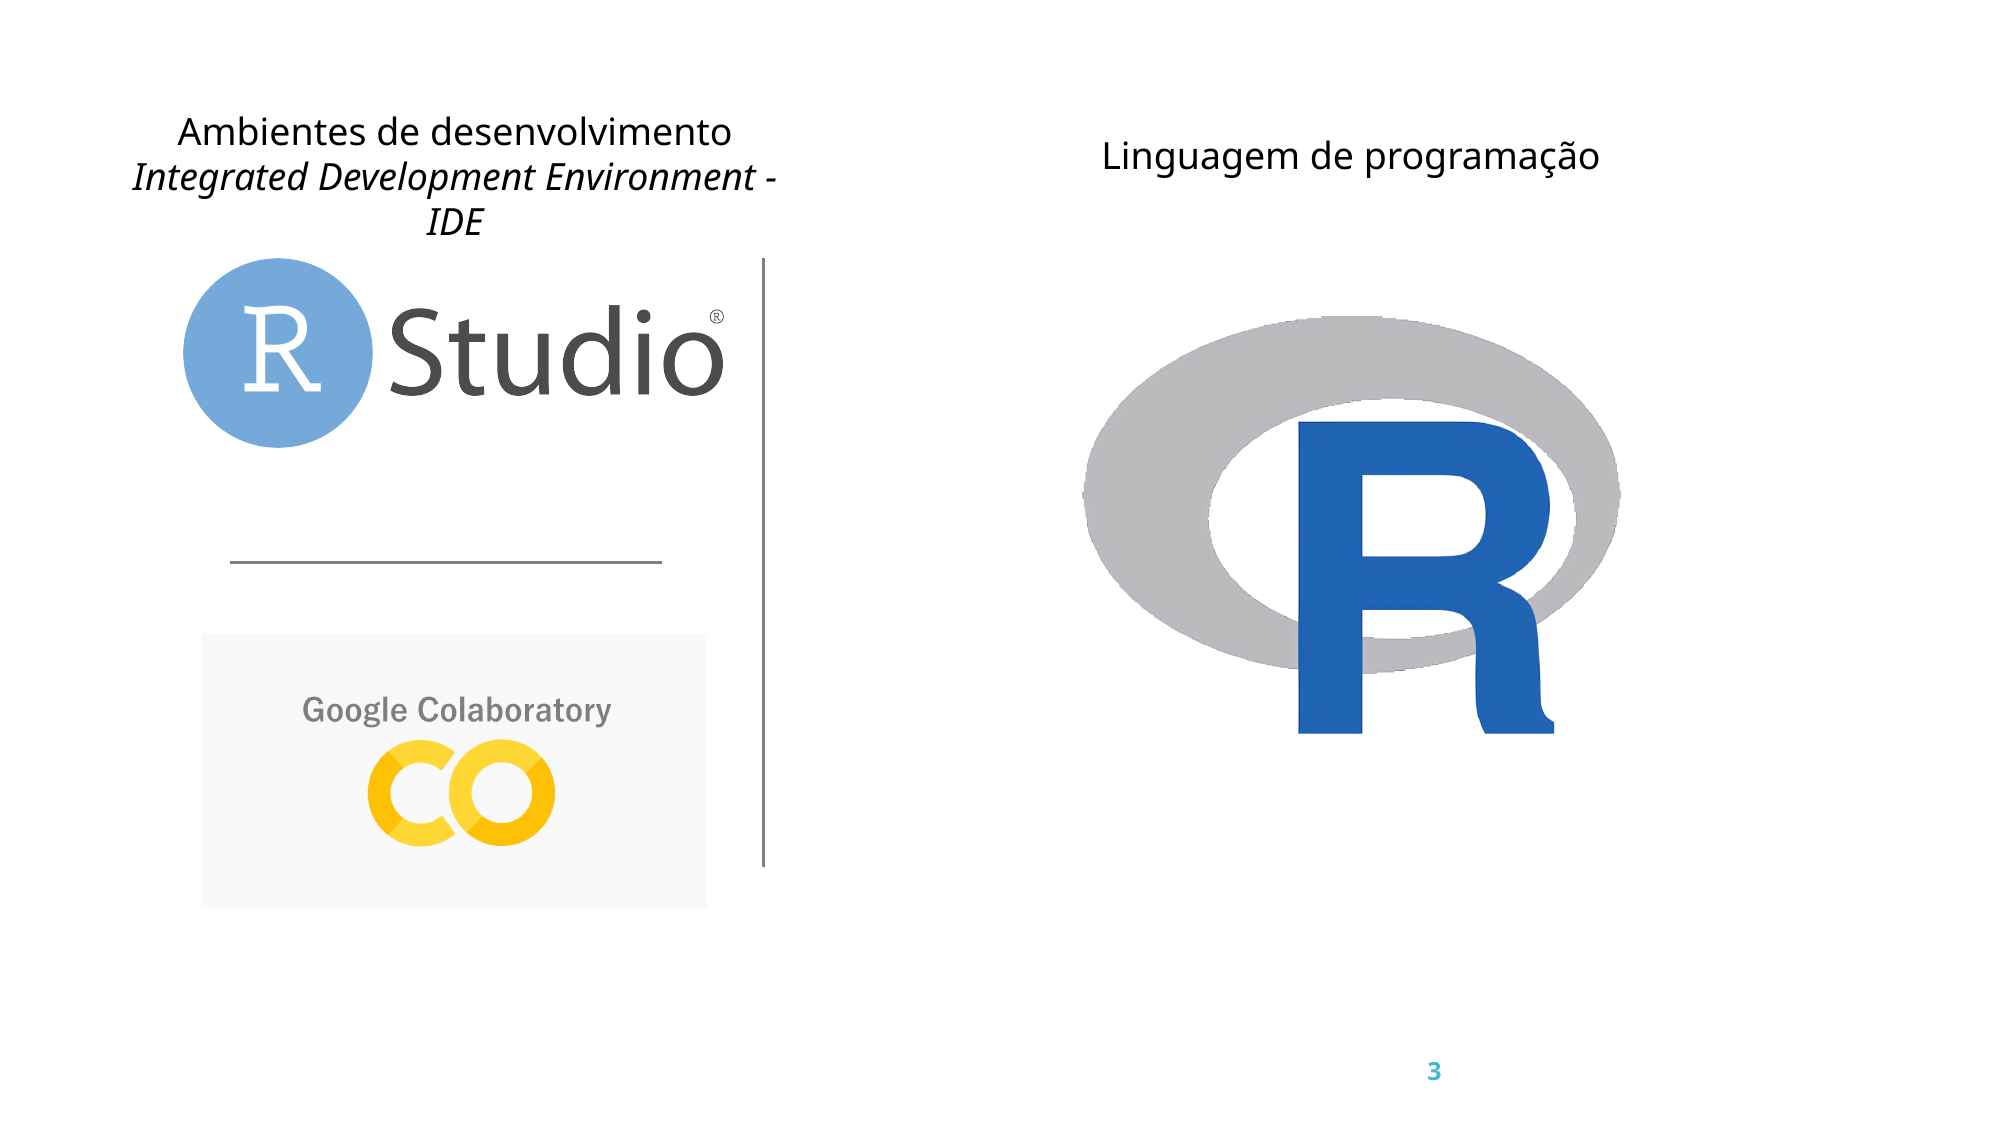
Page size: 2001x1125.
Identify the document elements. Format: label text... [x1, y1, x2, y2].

picture [185, 619, 724, 923]
picture [1082, 316, 1621, 735]
text_box Linguagem de programação [999, 124, 1703, 186]
text_box Ambientes de desenvolvimento Integrated Development Environment - IDE [103, 100, 807, 207]
slide_number 2 [1412, 1042, 1863, 1103]
picture [183, 259, 724, 449]
